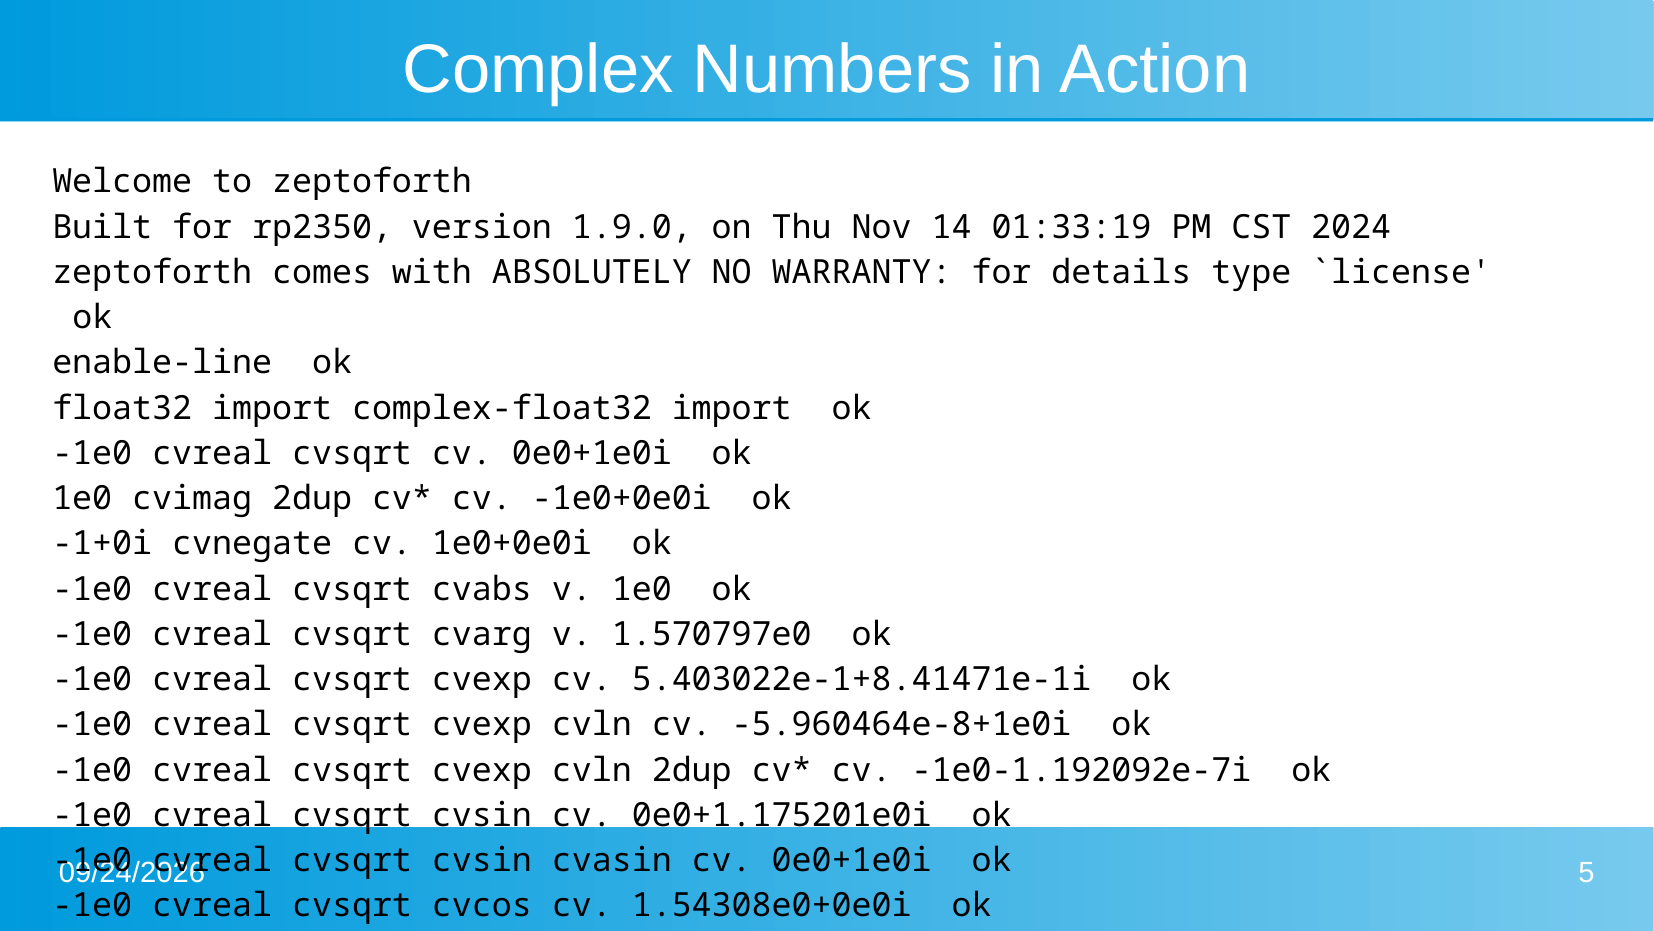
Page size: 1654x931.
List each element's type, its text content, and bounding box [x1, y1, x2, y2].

title Complex Numbers in Action [59, 29, 1595, 108]
text_box Welcome to zeptoforth Built for rp2350, version 1.9.0, on Thu Nov 14 01:33:19 PM CST 2024 zeptoforth comes with ABSOLUTELY NO WARRANTY: for details type `license' ok enable-line ok float32 import complex-float32 import ok -1e0 cvreal cvsqrt cv. 0e0+1e0i ok 1e0 cvimag 2dup cv* cv. -1e0+0e0i ok -1+0i cvnegate cv. 1e0+0e0i ok -1e0 cvreal cvsqrt cvabs v. 1e0 ok -1e0 cvreal cvsqrt cvarg v. 1.570797e0 ok -1e0 cvreal cvsqrt cvexp cv. 5.403022e-1+8.41471e-1i ok -1e0 cvreal cvsqrt cvexp cvln cv. -5.960464e-8+1e0i ok -1e0 cvreal cvsqrt cvexp cvln 2dup cv* cv. -1e0-1.192092e-7i ok -1e0 cvreal cvsqrt cvsin cv. 0e0+1.175201e0i ok -1e0 cvreal cvsqrt cvsin cvasin cv. 0e0+1e0i ok -1e0 cvreal cvsqrt cvcos cv. 1.54308e0+0e0i ok -1e0 cvreal cvsqrt cvcos cvacos cv. 0e0+9.999998e-1i ok -1e0 cvreal cvsqrt cvtan cv. 0e0+7.615941e-1i ok -1e0 cvreal cvsqrt cvtan cvatan cv. 0e0+9.999999e-1i ok [37, 150, 1613, 830]
